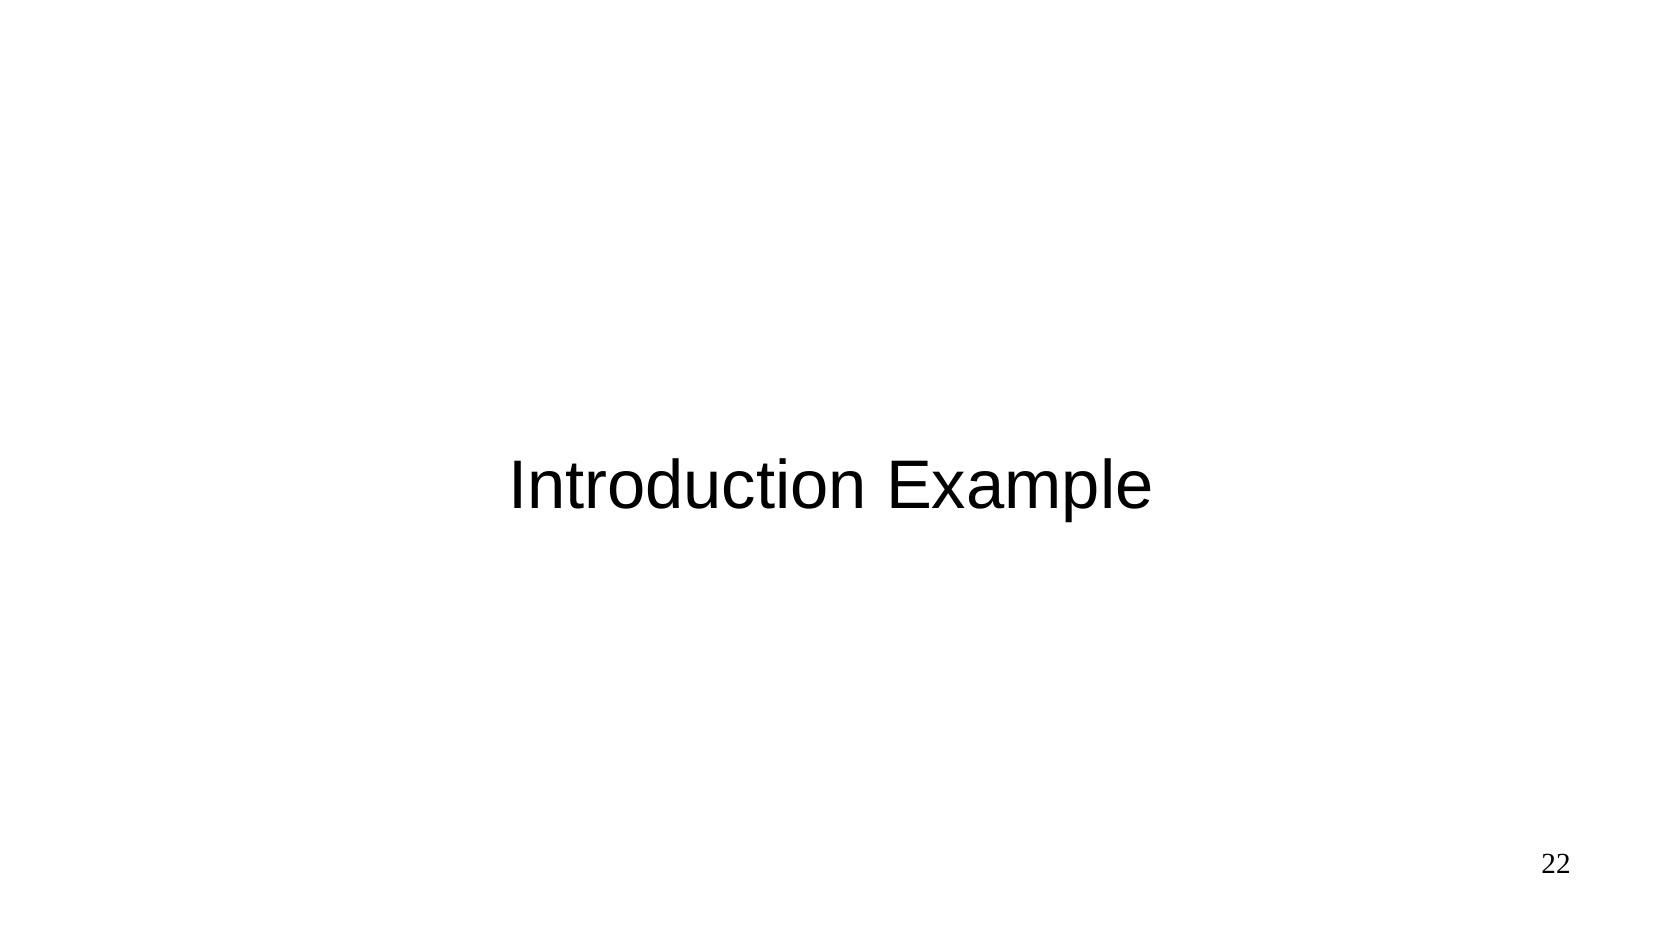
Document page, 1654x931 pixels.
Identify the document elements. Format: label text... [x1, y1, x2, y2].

title Introduction Example [86, 407, 1576, 563]
